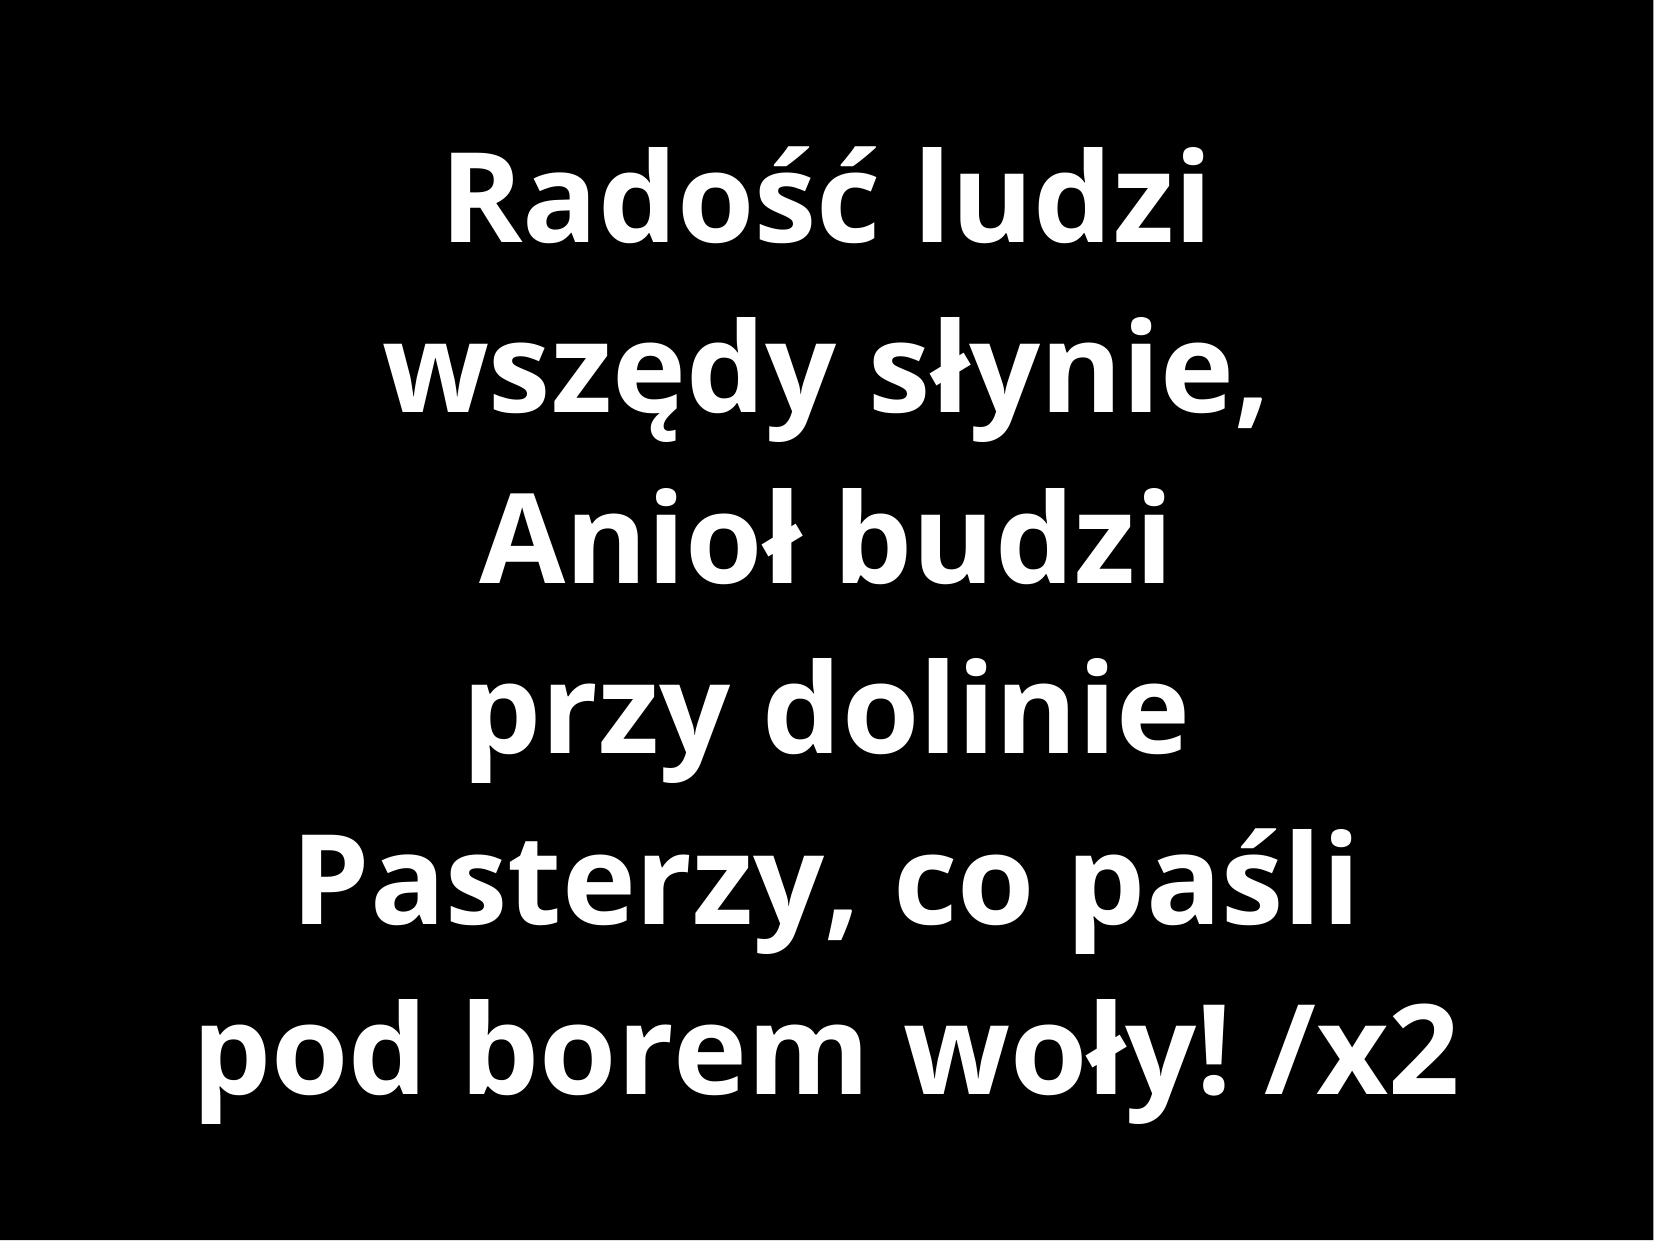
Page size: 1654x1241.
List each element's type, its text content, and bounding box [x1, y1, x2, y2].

title Radość ludzi wszędy słynie, Anioł budzi przy dolinie Pasterzy, co paśli pod borem woły! /x2 [0, 0, 1654, 1241]
